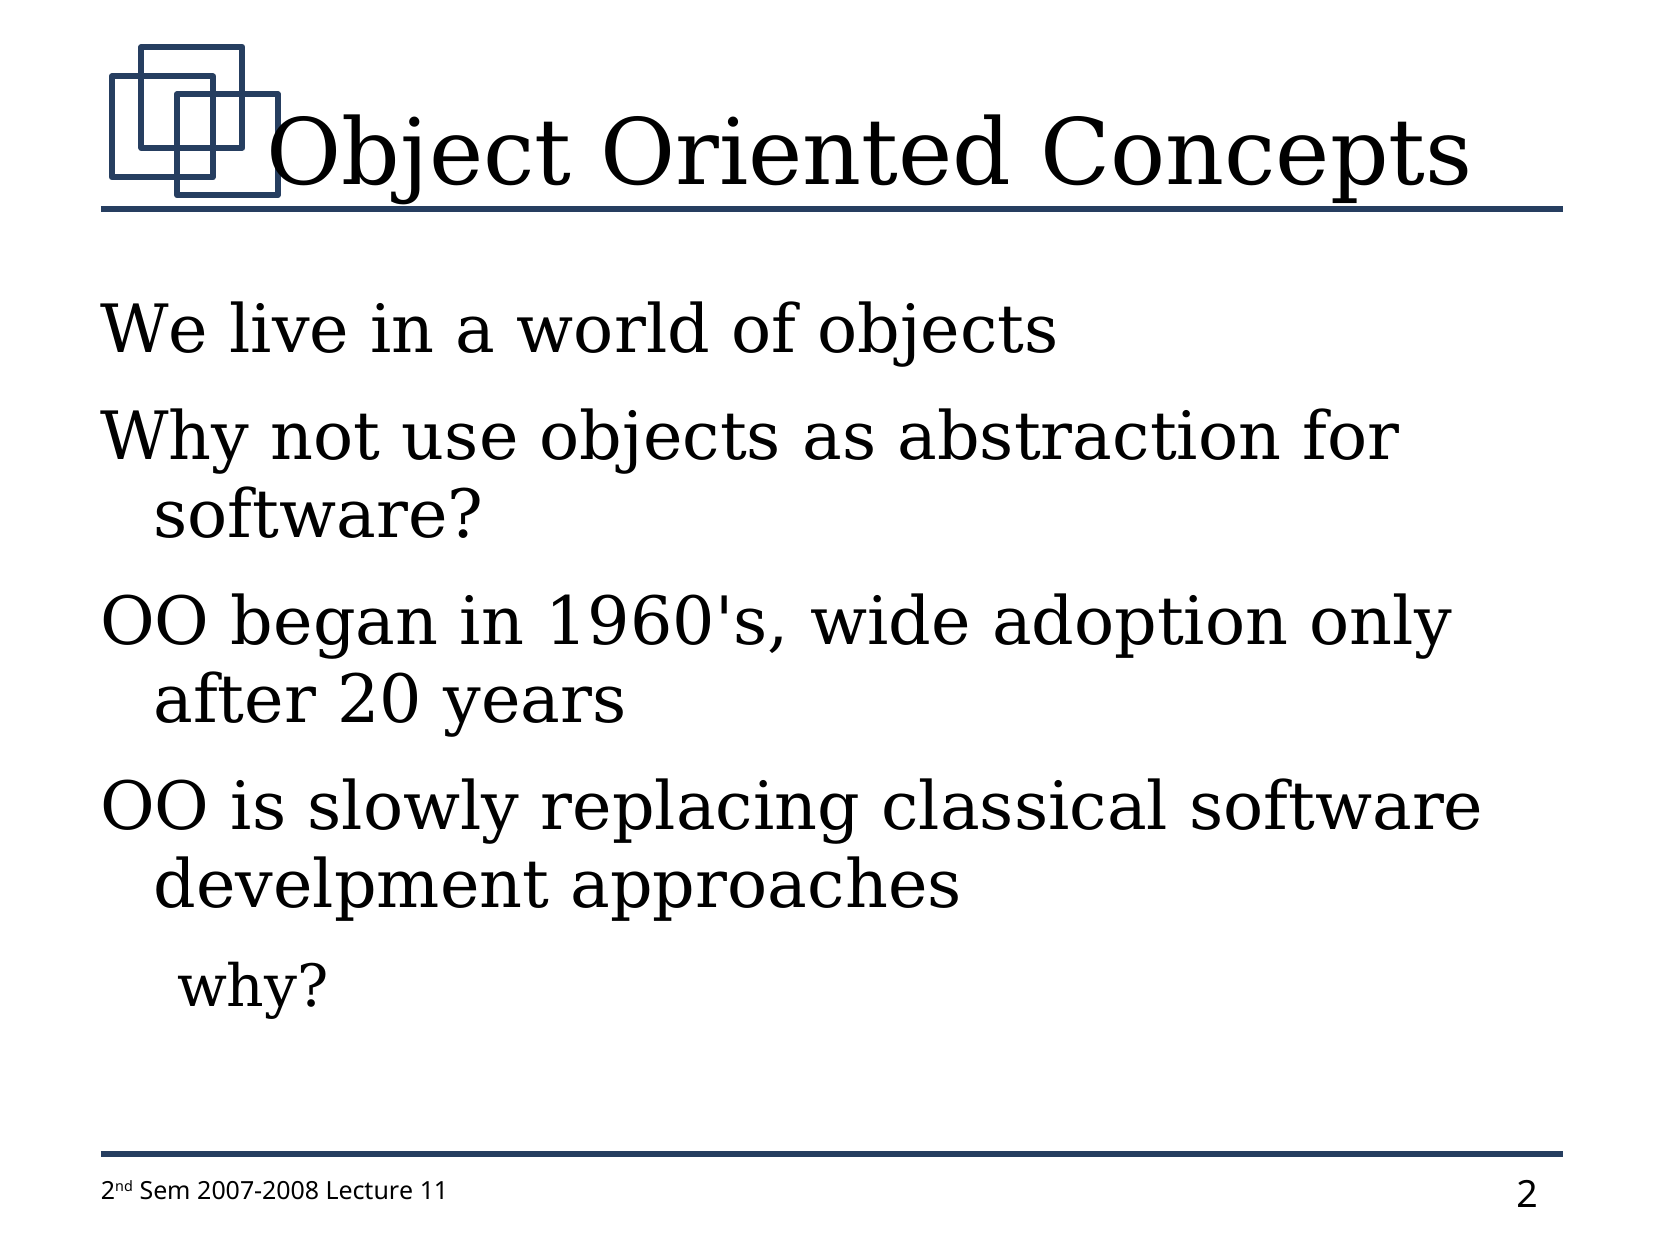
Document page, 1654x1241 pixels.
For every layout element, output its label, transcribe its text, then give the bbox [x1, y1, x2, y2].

list We live in a world of objects Why not use objects as abstraction for software? OO began in 1960's, wide adoption only after 20 years OO is slowly replacing classical software develpment approaches why? [82, 290, 1571, 1109]
title Object Oriented Concepts [82, 49, 1571, 257]
